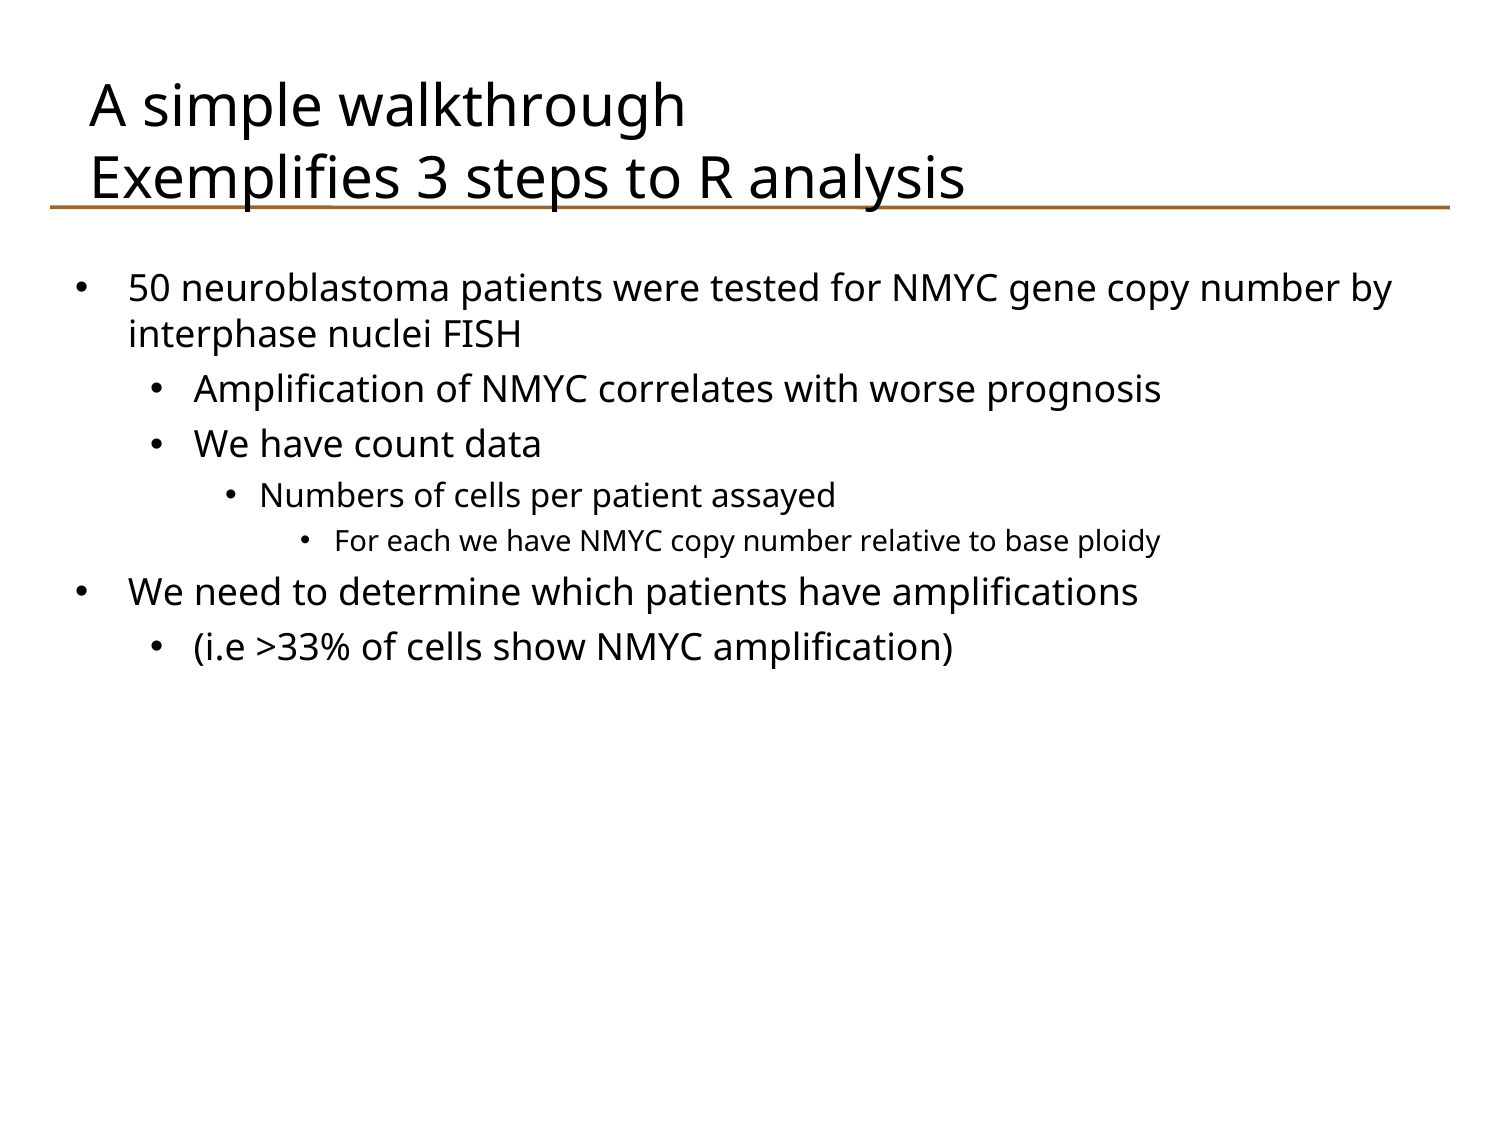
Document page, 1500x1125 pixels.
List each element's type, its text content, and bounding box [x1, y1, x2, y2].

text_box 50 neuroblastoma patients were tested for NMYC gene copy number by interphase nuclei FISH Amplification of NMYC correlates with worse prognosis We have count data Numbers of cells per patient assayed For each we have NMYC copy number relative to base ploidy We need to determine which patients have amplifications (i.e >33% of cells show NMYC amplification) [75, 263, 1425, 1006]
text_box A simple walkthrough Exemplifies 3 steps to R analysis [75, 44, 1425, 233]
